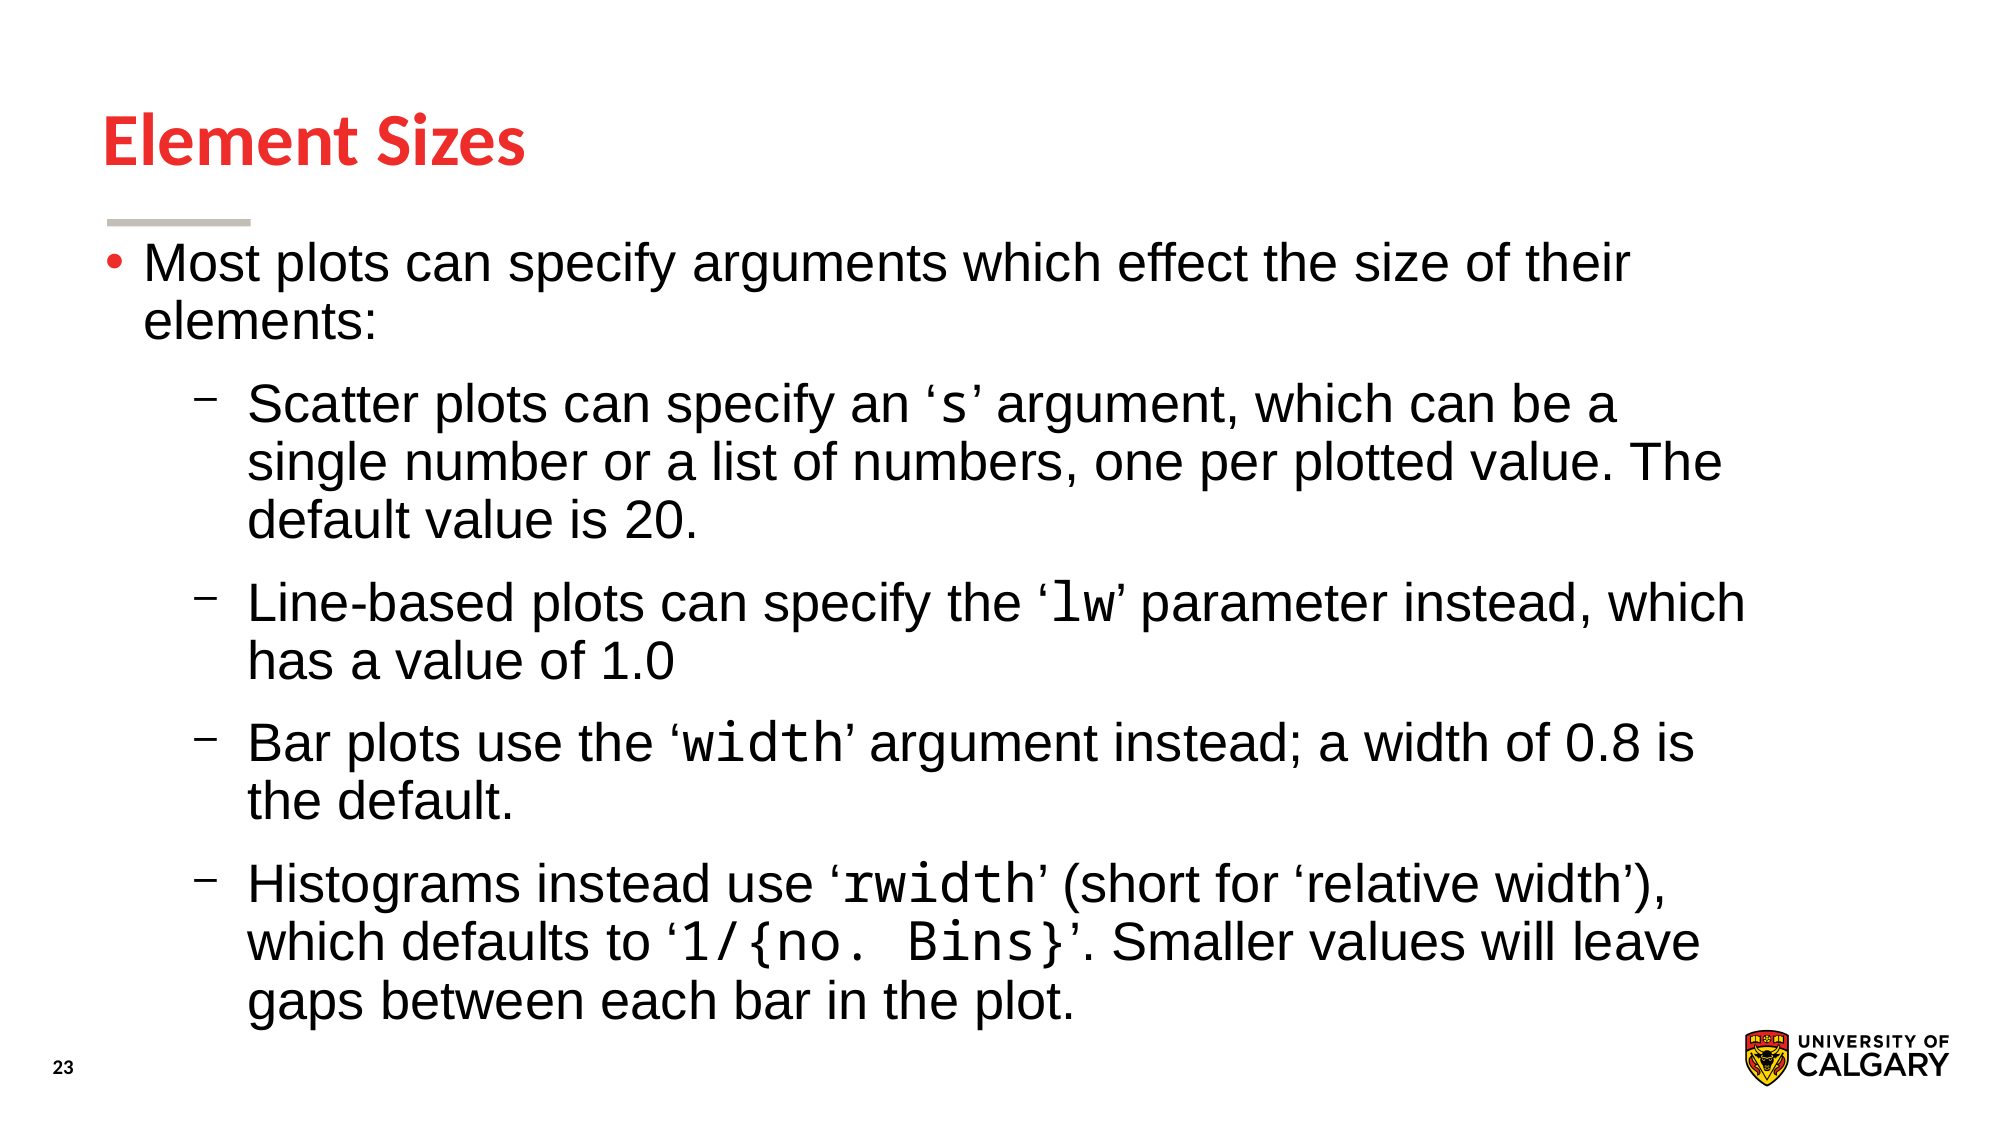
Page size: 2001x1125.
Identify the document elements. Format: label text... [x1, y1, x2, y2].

picture [1722, 1012, 1972, 1099]
title Element Sizes [87, 60, 1774, 222]
list Most plots can specify arguments which effect the size of their elements: Scatter plots can specify an ‘s’ argument, which can be a single number or a list of numbers, one per plotted value. The default value is 20. Line-based plots can specify the ‘lw’ parameter instead, which has a value of 1.0 Bar plots use the ‘width’ argument instead; a width of 0.8 is the default. Histograms instead use ‘rwidth’ (short for ‘relative width’), which defaults to ‘1/{no. Bins}’. Smaller values will leave gaps between each bar in the plot. [91, 227, 1774, 941]
